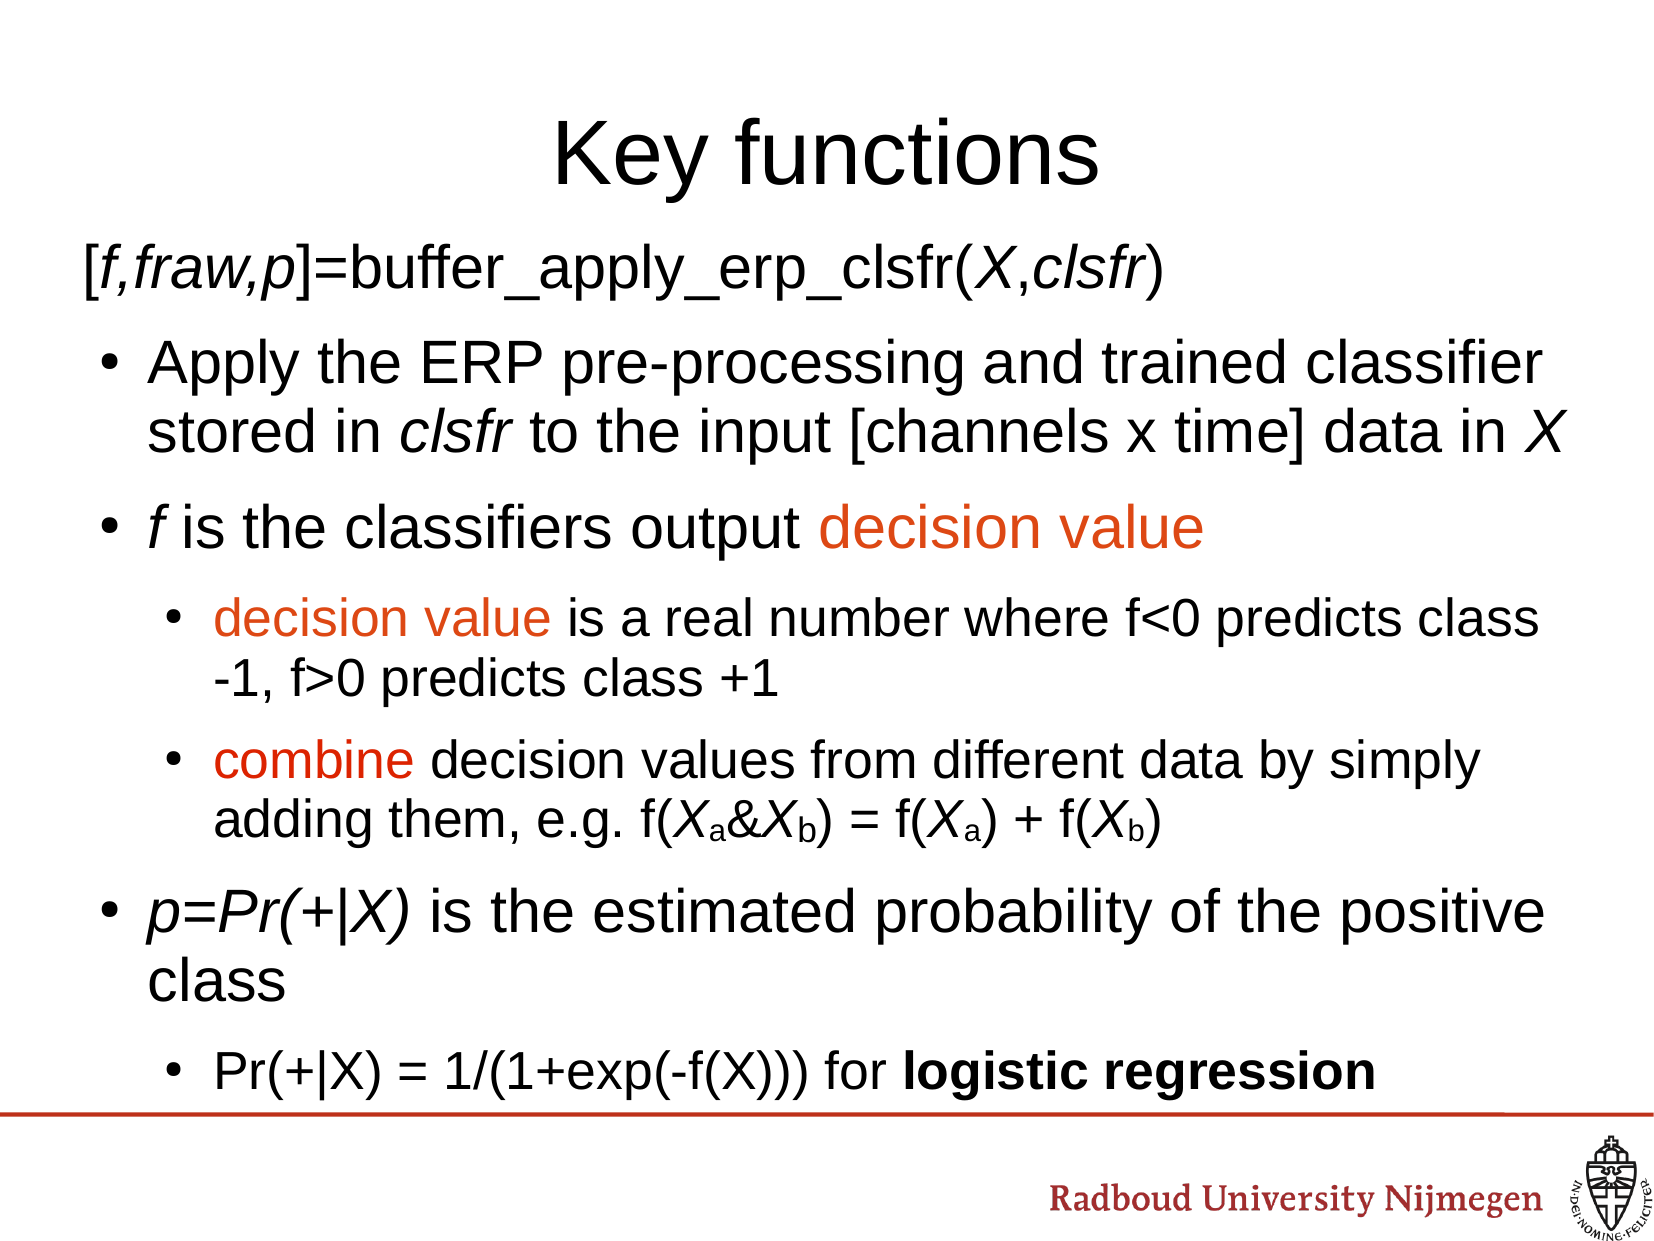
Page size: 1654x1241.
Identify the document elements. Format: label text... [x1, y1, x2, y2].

picture [1050, 1134, 1654, 1241]
title Key functions [82, 49, 1571, 232]
list [f,fraw,p]=buffer_apply_erp_clsfr(X,clsfr) Apply the ERP pre-processing and trained classifier stored in clsfr to the input [channels x time] data in X f is the classifiers output decision value decision value is a real number where f<0 predicts class -1, f>0 predicts class +1 combine decision values from different data by simply adding them, e.g. f(Xa&Xb) = f(Xa) + f(Xb) p=Pr(+|X) is the estimated probability of the positive class Pr(+|X) = 1/(1+exp(-f(X))) for logistic regression [82, 232, 1571, 1109]
